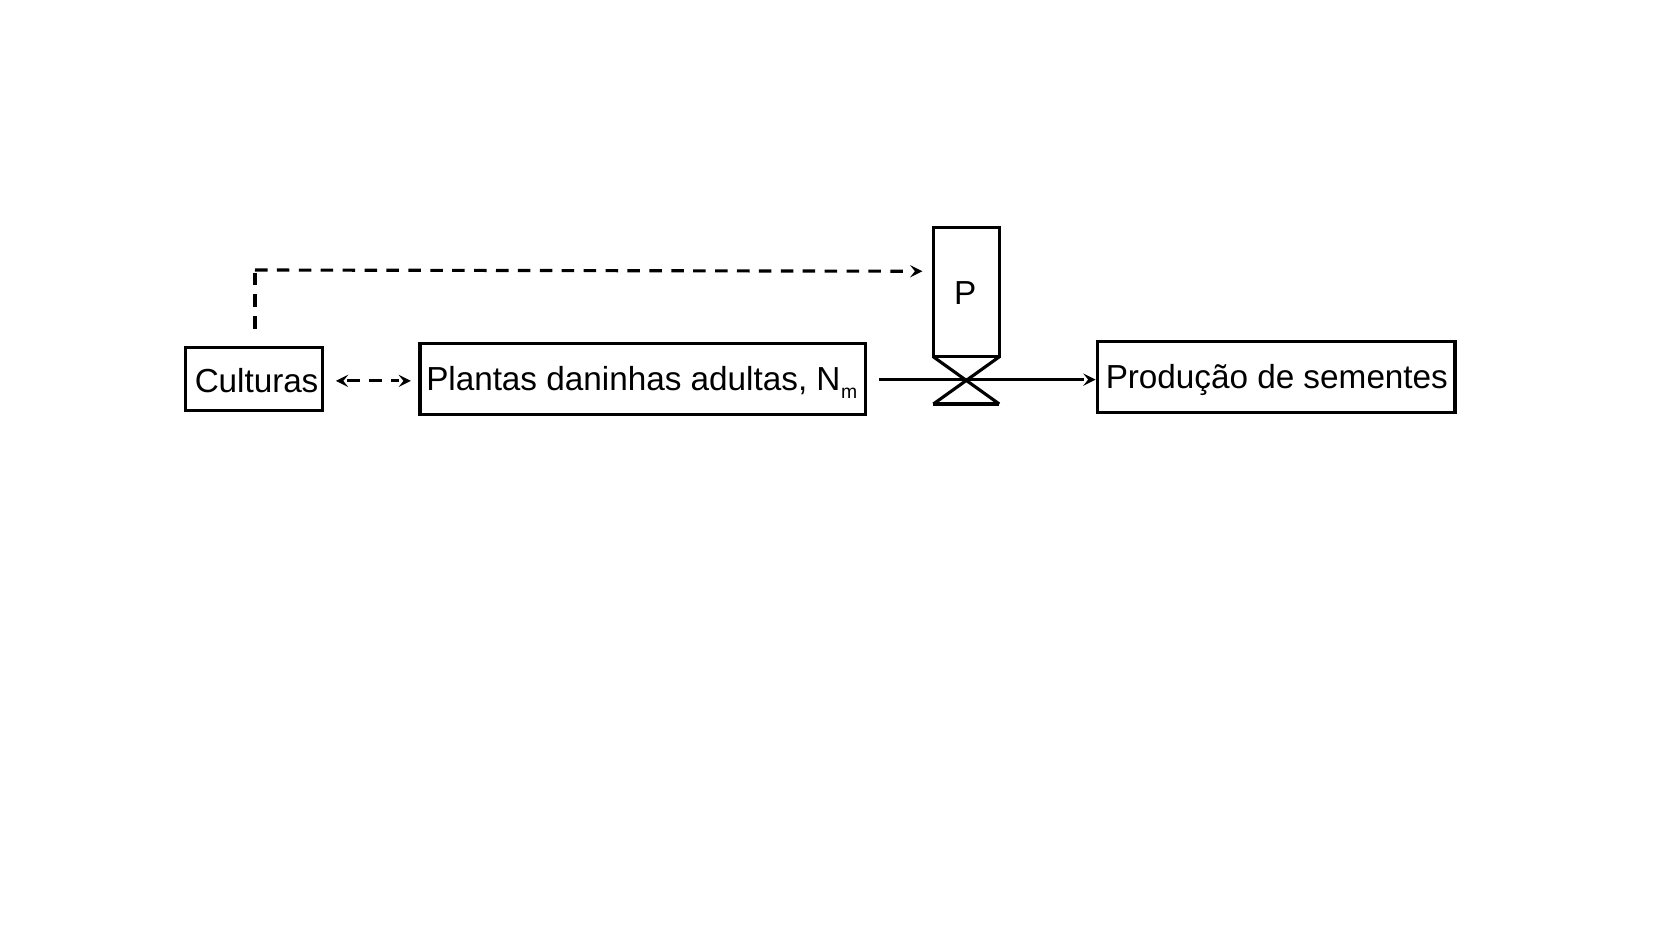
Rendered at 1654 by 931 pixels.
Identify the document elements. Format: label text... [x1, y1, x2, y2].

text_box Plantas daninhas adultas, Nm [411, 349, 873, 411]
text_box P [939, 263, 992, 320]
text_box Culturas [180, 351, 345, 408]
text_box Produção de sementes [1091, 347, 1464, 403]
